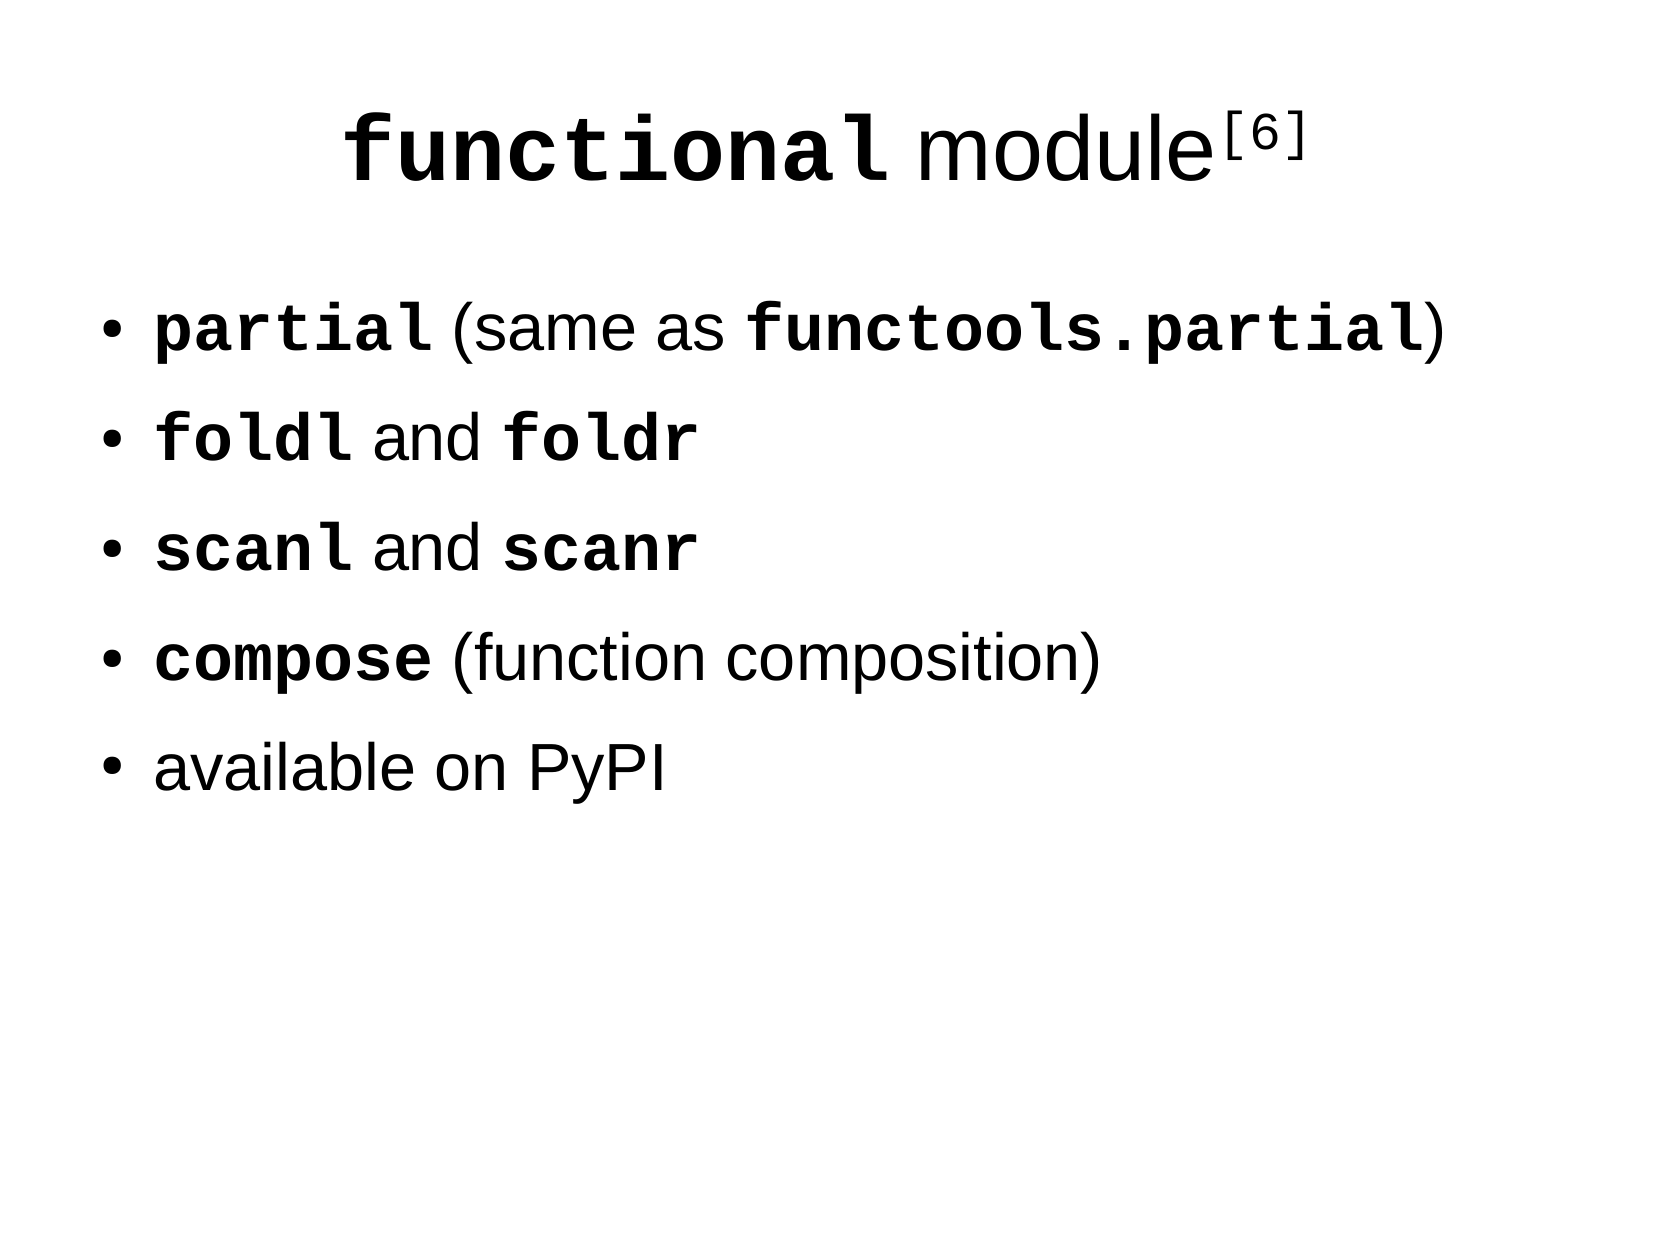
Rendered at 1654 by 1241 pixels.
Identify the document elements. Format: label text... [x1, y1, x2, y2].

list partial (same as functools.partial) foldl and foldr scanl and scanr compose (function composition) available on PyPI [82, 290, 1571, 1109]
title functional module[6] [82, 49, 1571, 257]
